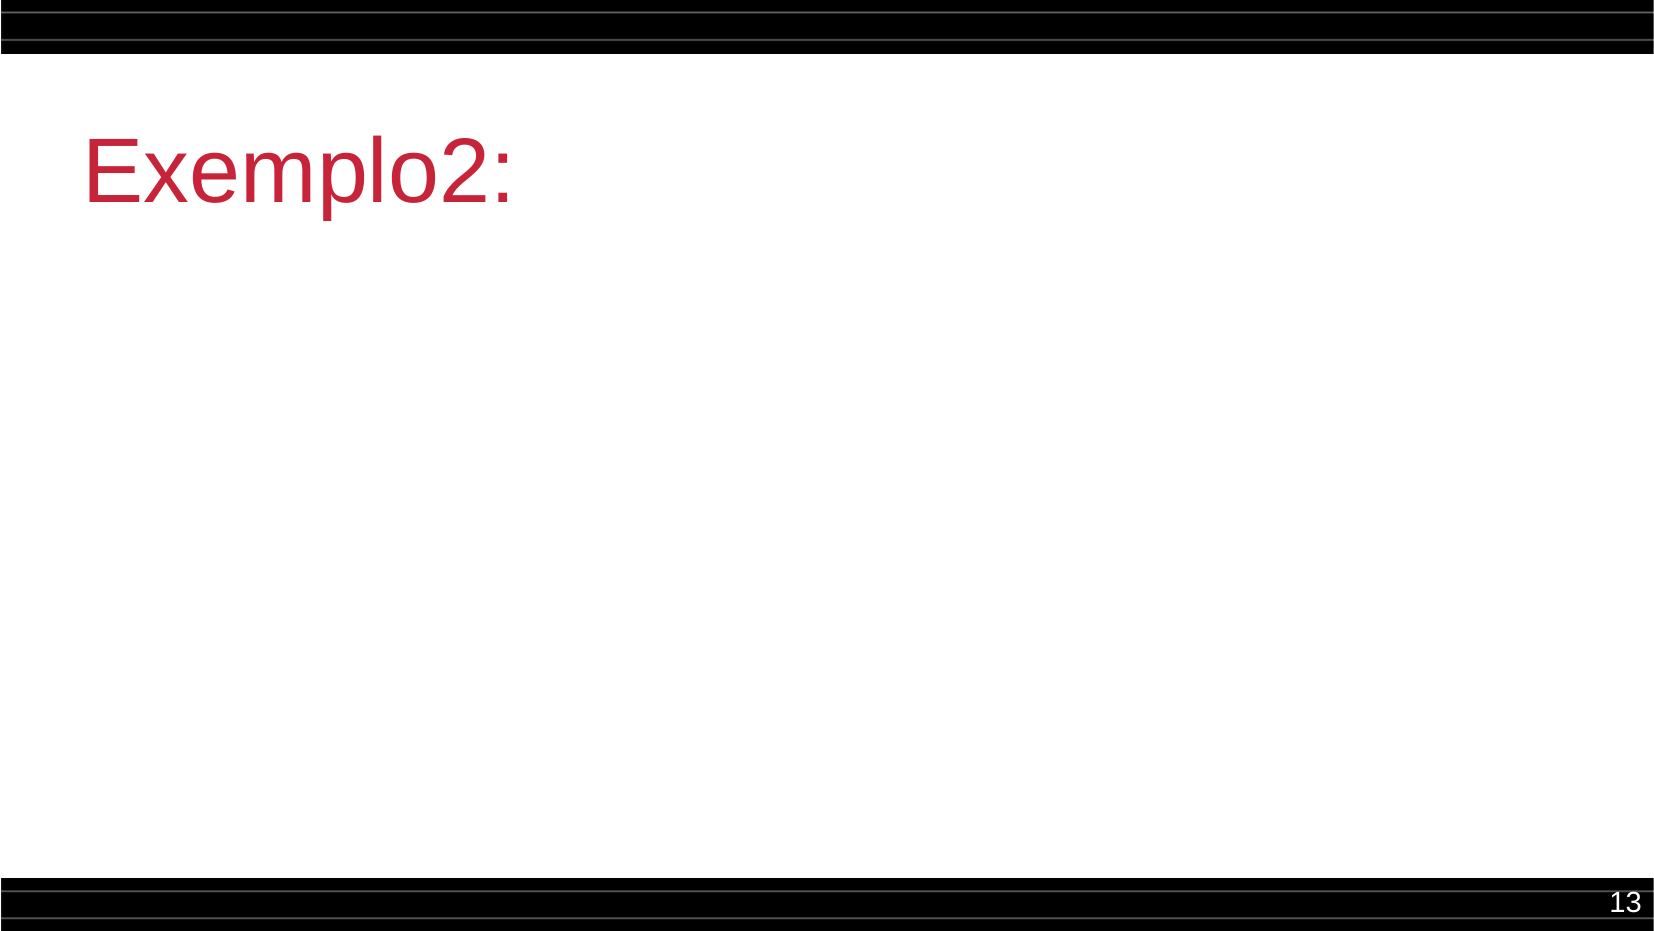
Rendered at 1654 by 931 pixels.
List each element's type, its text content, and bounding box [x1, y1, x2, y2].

picture [1, 878, 1654, 931]
picture [1, 0, 1654, 54]
title Exemplo2: [82, 92, 1571, 249]
